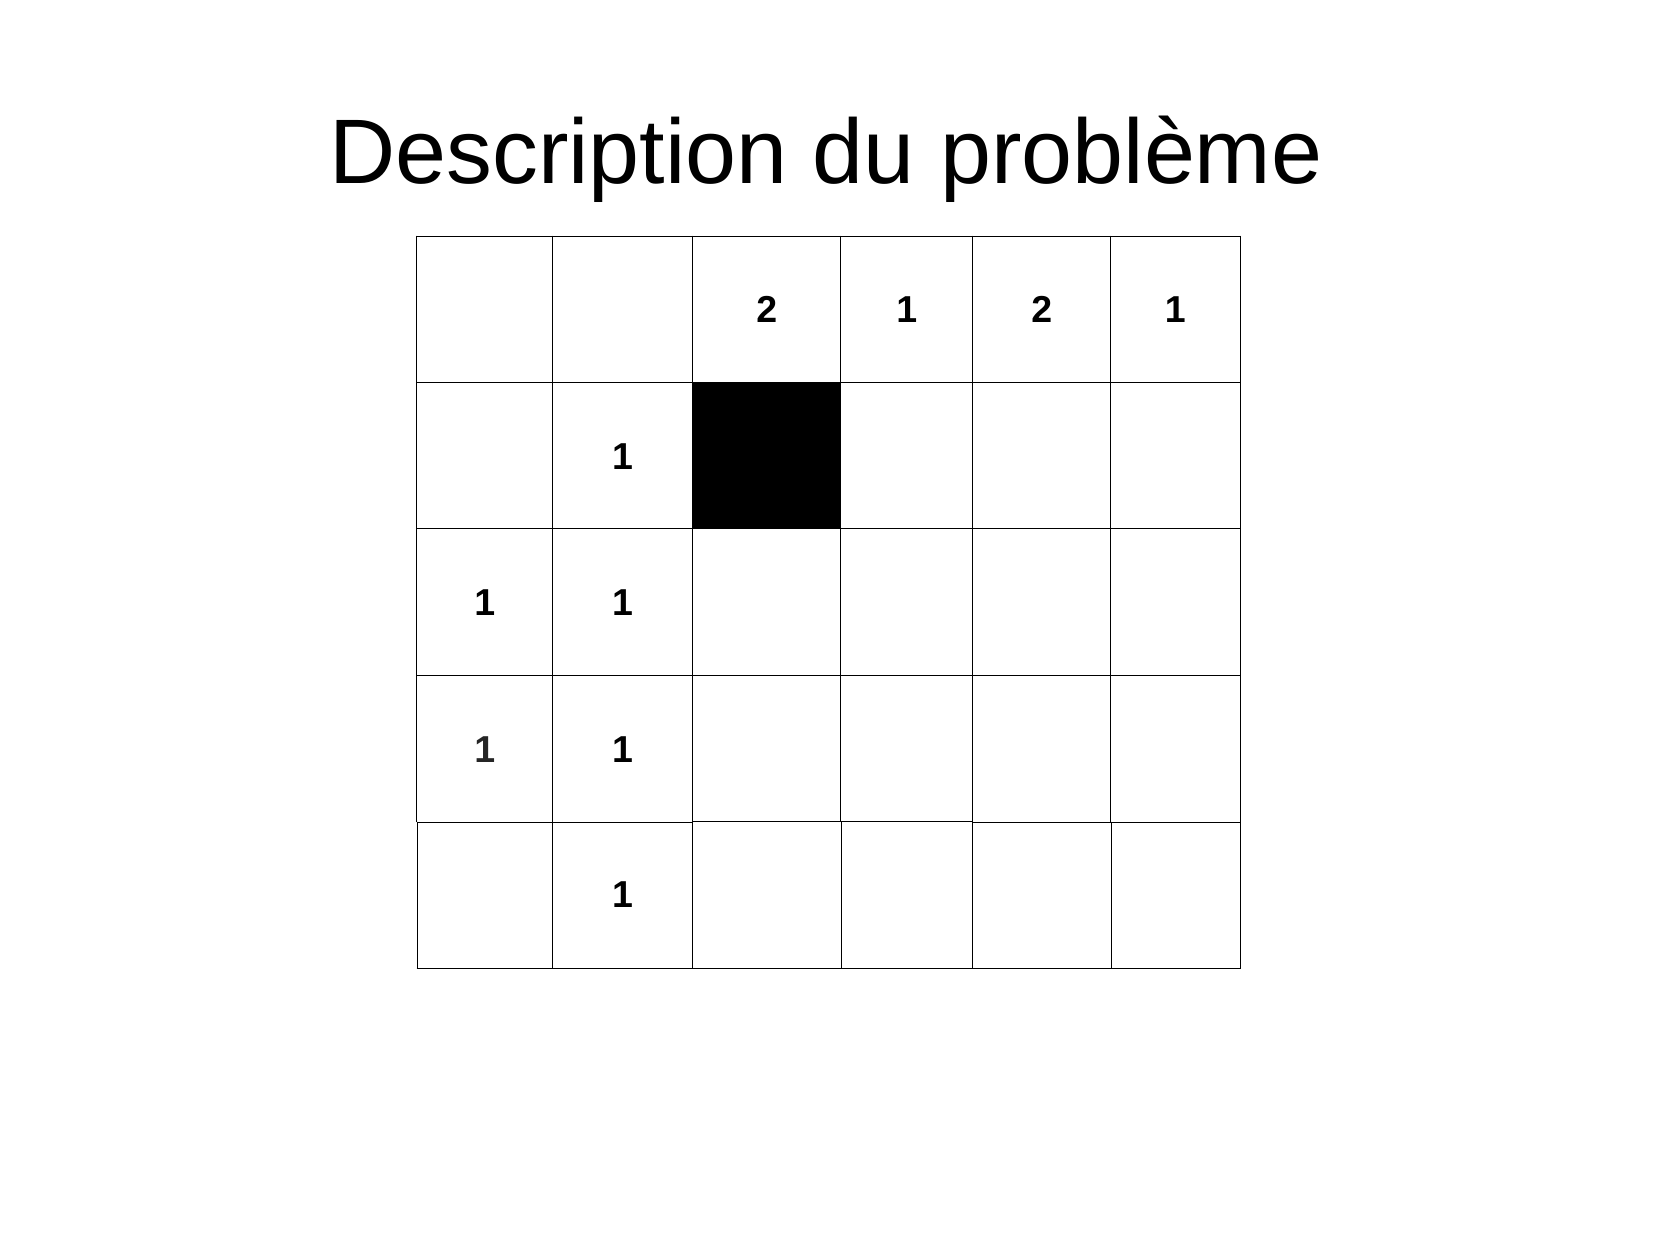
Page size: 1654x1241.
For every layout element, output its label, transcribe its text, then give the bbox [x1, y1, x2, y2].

table_cell 1 [553, 383, 692, 528]
table_cell [1111, 676, 1240, 822]
table_cell [693, 529, 840, 675]
table_cell [1112, 823, 1240, 968]
title Description du problème [82, 49, 1571, 257]
table_cell 1 [553, 676, 692, 822]
table_cell [693, 822, 841, 968]
table_cell [1111, 383, 1240, 528]
table_cell [841, 383, 972, 528]
table_cell [842, 822, 972, 968]
table_cell 1 [553, 529, 692, 675]
table_cell 1 [417, 676, 552, 822]
table_header [417, 237, 552, 382]
table_cell [418, 823, 552, 968]
table_cell [693, 676, 840, 821]
table_header 2 [973, 237, 1110, 382]
table_cell [1111, 529, 1240, 675]
table_cell [841, 676, 972, 821]
table_header 2 [693, 237, 840, 382]
table_cell 1 [553, 823, 692, 968]
table_cell [693, 383, 840, 528]
table_header 1 [1111, 237, 1240, 382]
table_cell [973, 383, 1110, 528]
table_cell [841, 529, 972, 675]
table_header 1 [841, 237, 972, 382]
table_cell [973, 529, 1110, 675]
table_cell [417, 383, 552, 528]
table_cell 1 [417, 529, 552, 675]
table_cell [973, 823, 1111, 968]
table_cell [973, 676, 1110, 822]
table_header [553, 237, 692, 382]
